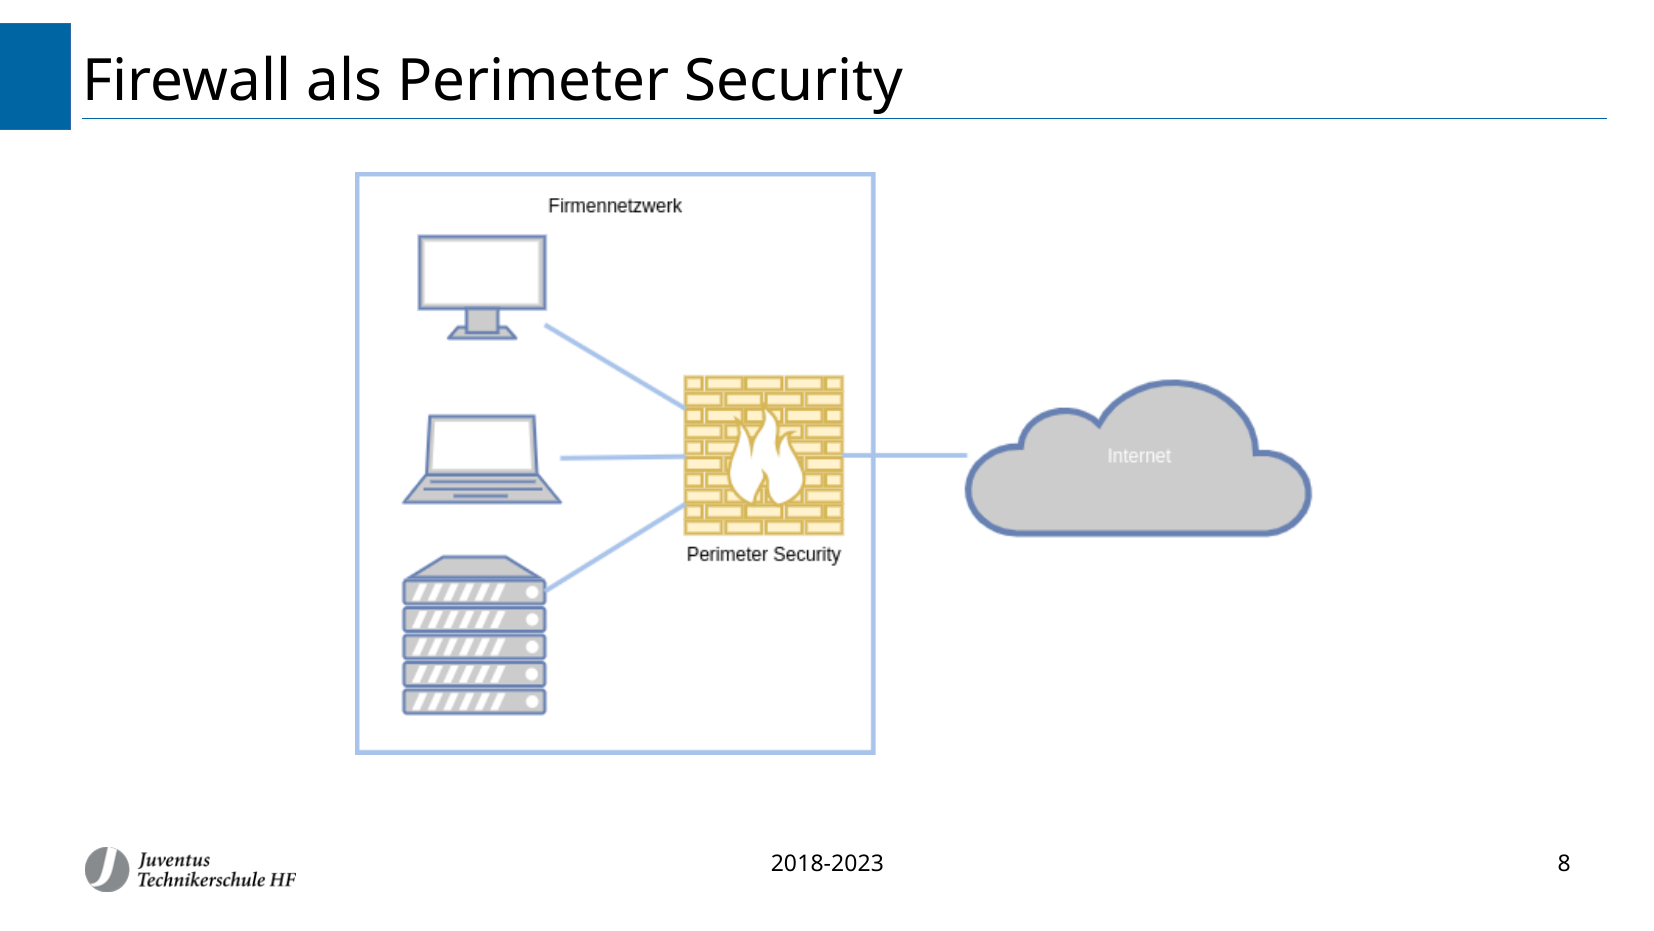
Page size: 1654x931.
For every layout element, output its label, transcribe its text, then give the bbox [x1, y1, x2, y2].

picture [85, 847, 296, 892]
picture [355, 172, 1314, 755]
title Firewall als Perimeter Security [82, 37, 1571, 119]
